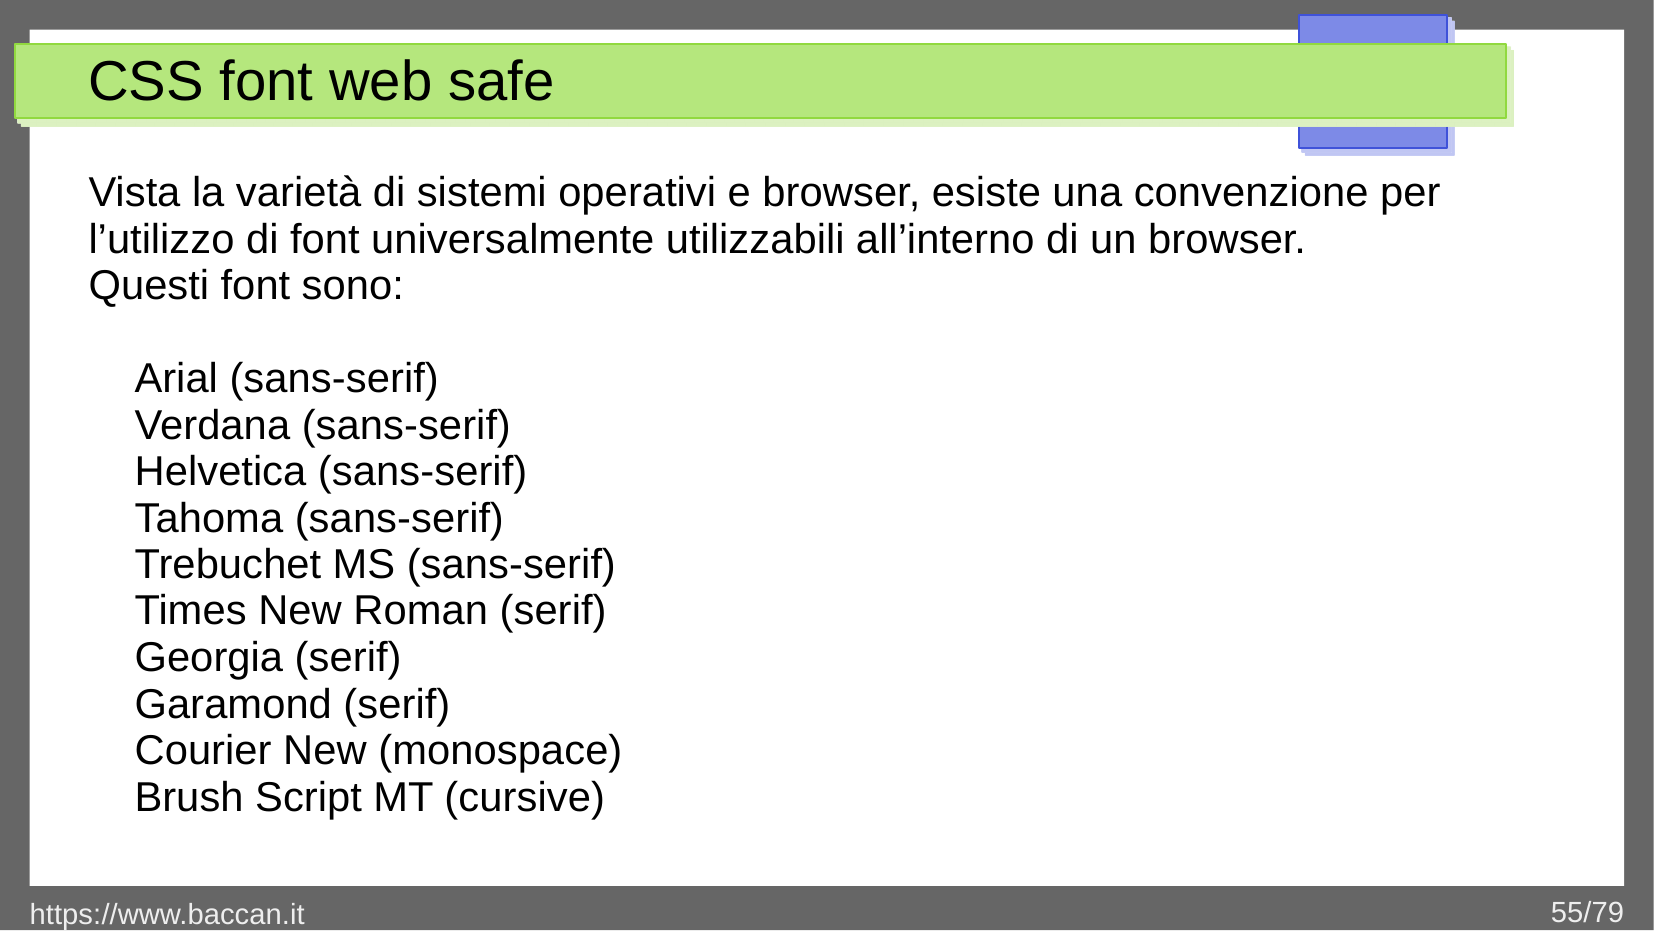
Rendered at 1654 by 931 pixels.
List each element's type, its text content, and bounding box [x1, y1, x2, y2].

title CSS font web safe [88, 44, 1506, 119]
text_box Vista la varietà di sistemi operativi e browser, esiste una convenzione per l’utilizzo di font universalmente utilizzabili all’interno di un browser. Questi font sono: Arial (sans-serif) Verdana (sans-serif) Helvetica (sans-serif) Tahoma (sans-serif) Trebuchet MS (sans-serif) Times New Roman (serif) Georgia (serif) Garamond (serif) Courier New (monospace) Brush Script MT (cursive) [88, 169, 1565, 820]
